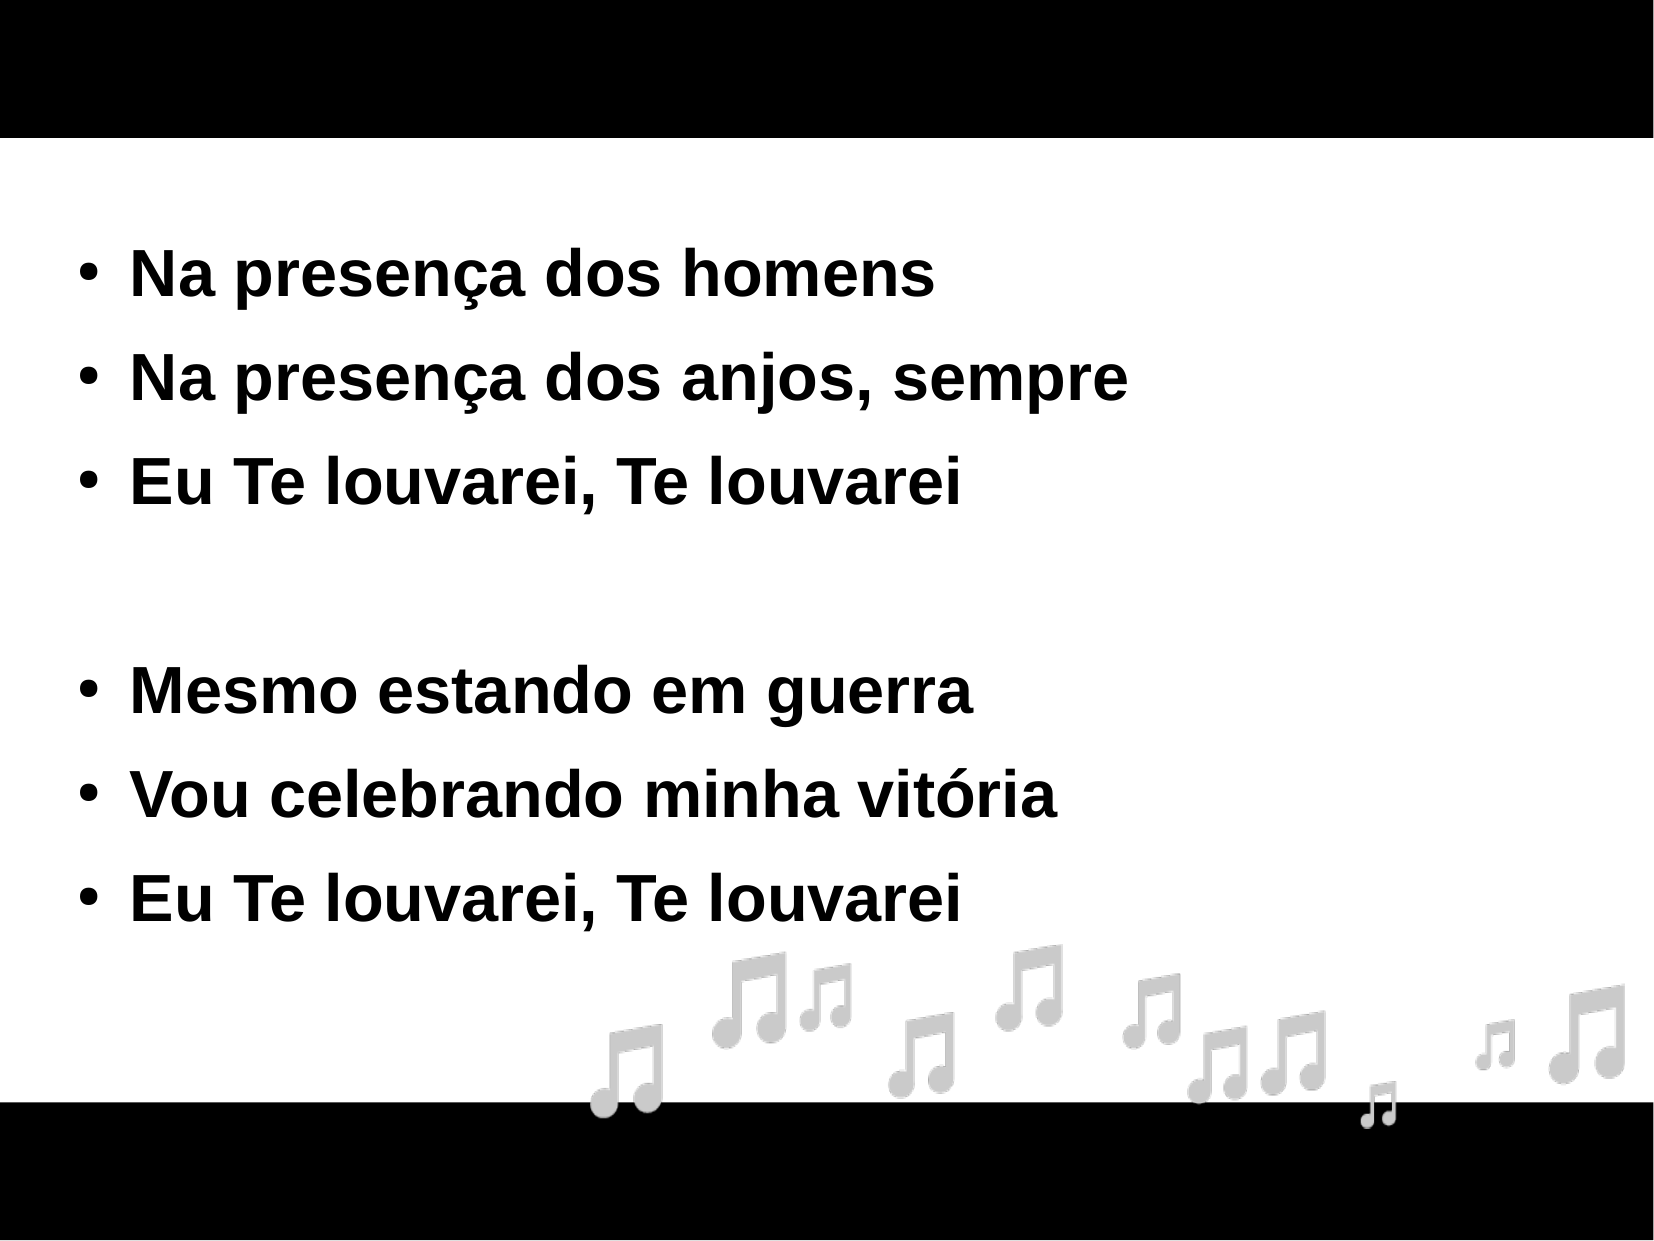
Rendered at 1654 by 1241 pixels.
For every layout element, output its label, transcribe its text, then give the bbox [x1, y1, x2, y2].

list Na presença dos homens Na presença dos anjos, sempre Eu Te louvarei, Te louvarei Mesmo estando em guerra Vou celebrando minha vitória Eu Te louvarei, Te louvarei [59, 236, 1595, 1024]
